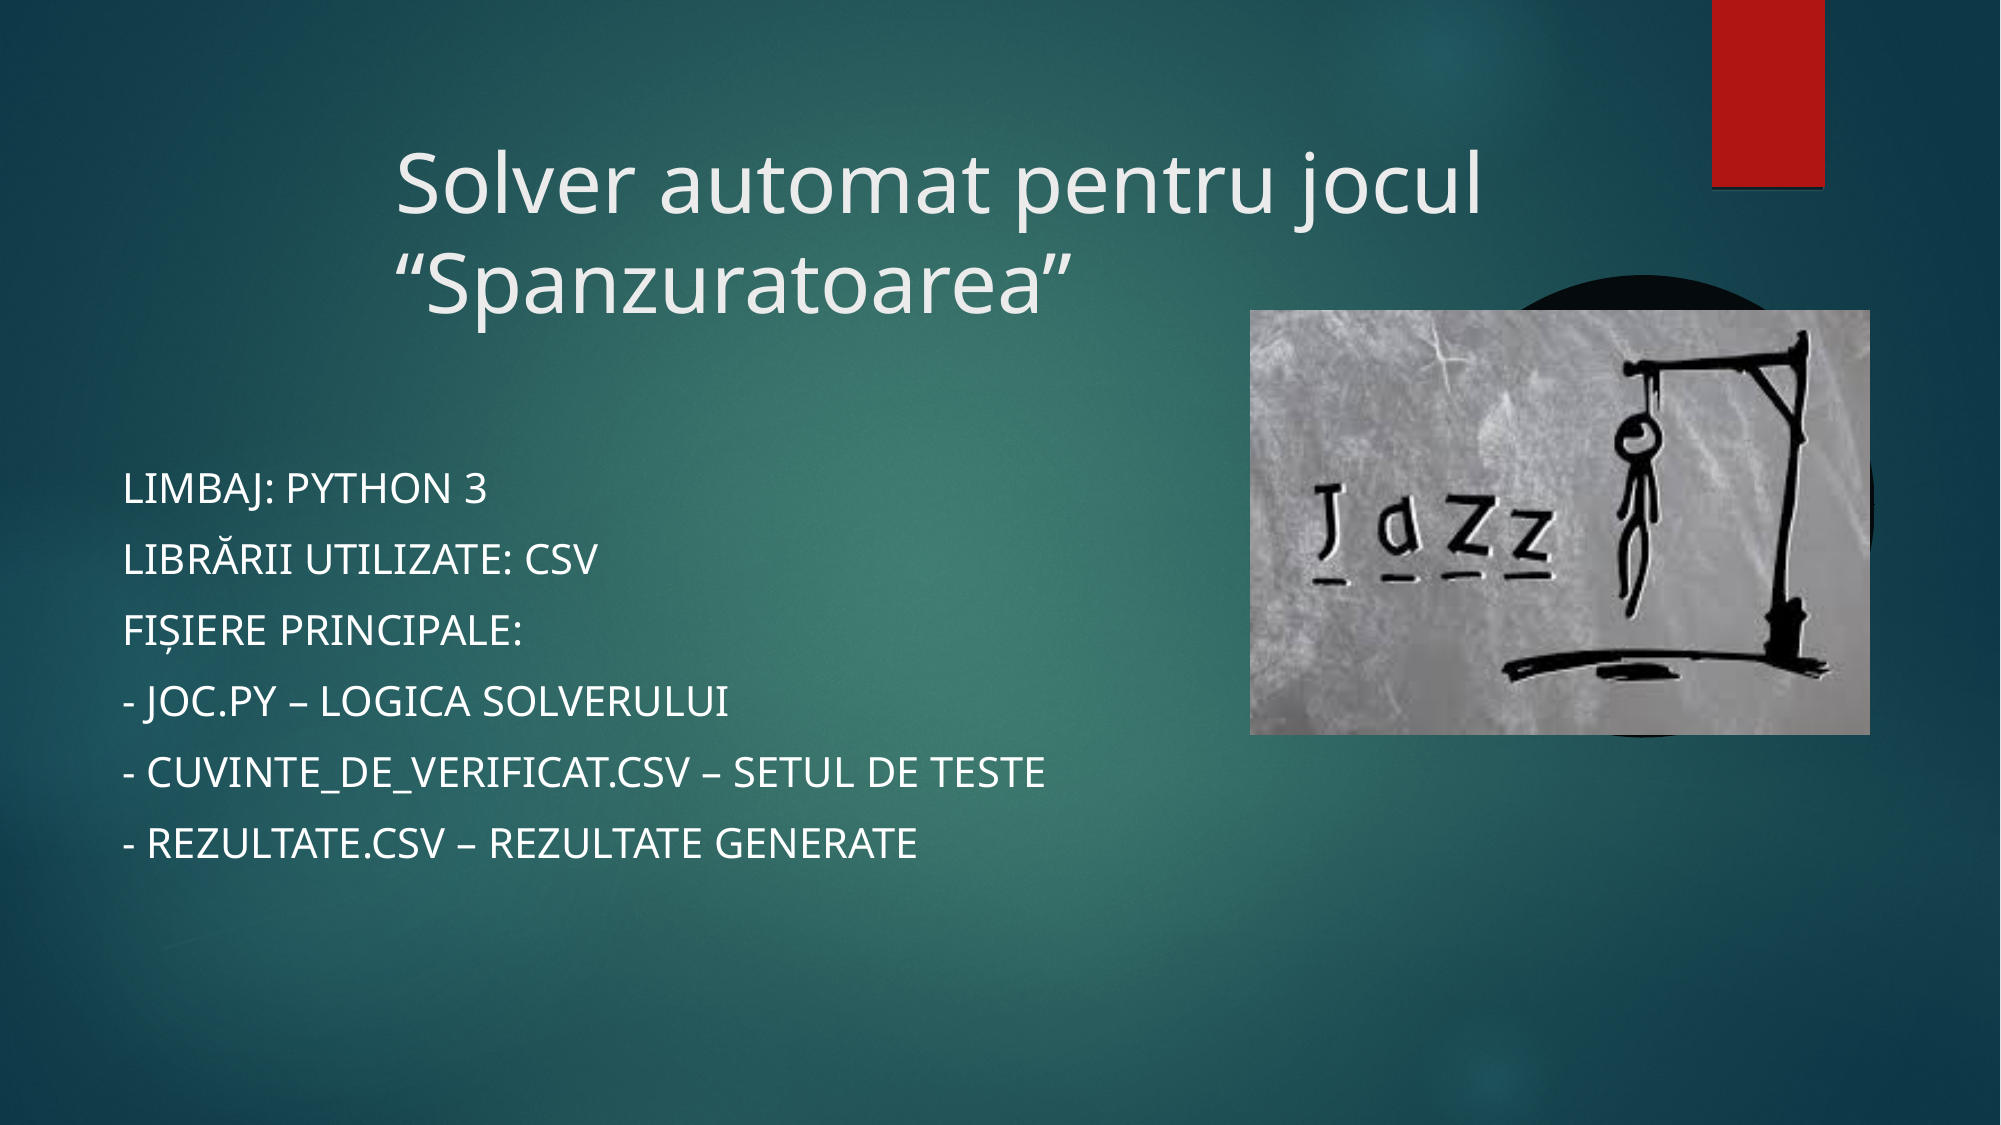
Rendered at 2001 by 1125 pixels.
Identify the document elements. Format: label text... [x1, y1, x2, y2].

picture [1250, 310, 1870, 735]
subtitle Limbaj: Python 3 Librării utilizate: csv Fișiere principale: - Joc.py – logica solverului - cuvinte_de_verificat.csv – setul de teste - rezultate.csv – rezultate generate [107, 383, 1138, 918]
title Solver automat pentru jocul “Spanzuratoarea” [380, 51, 1620, 338]
